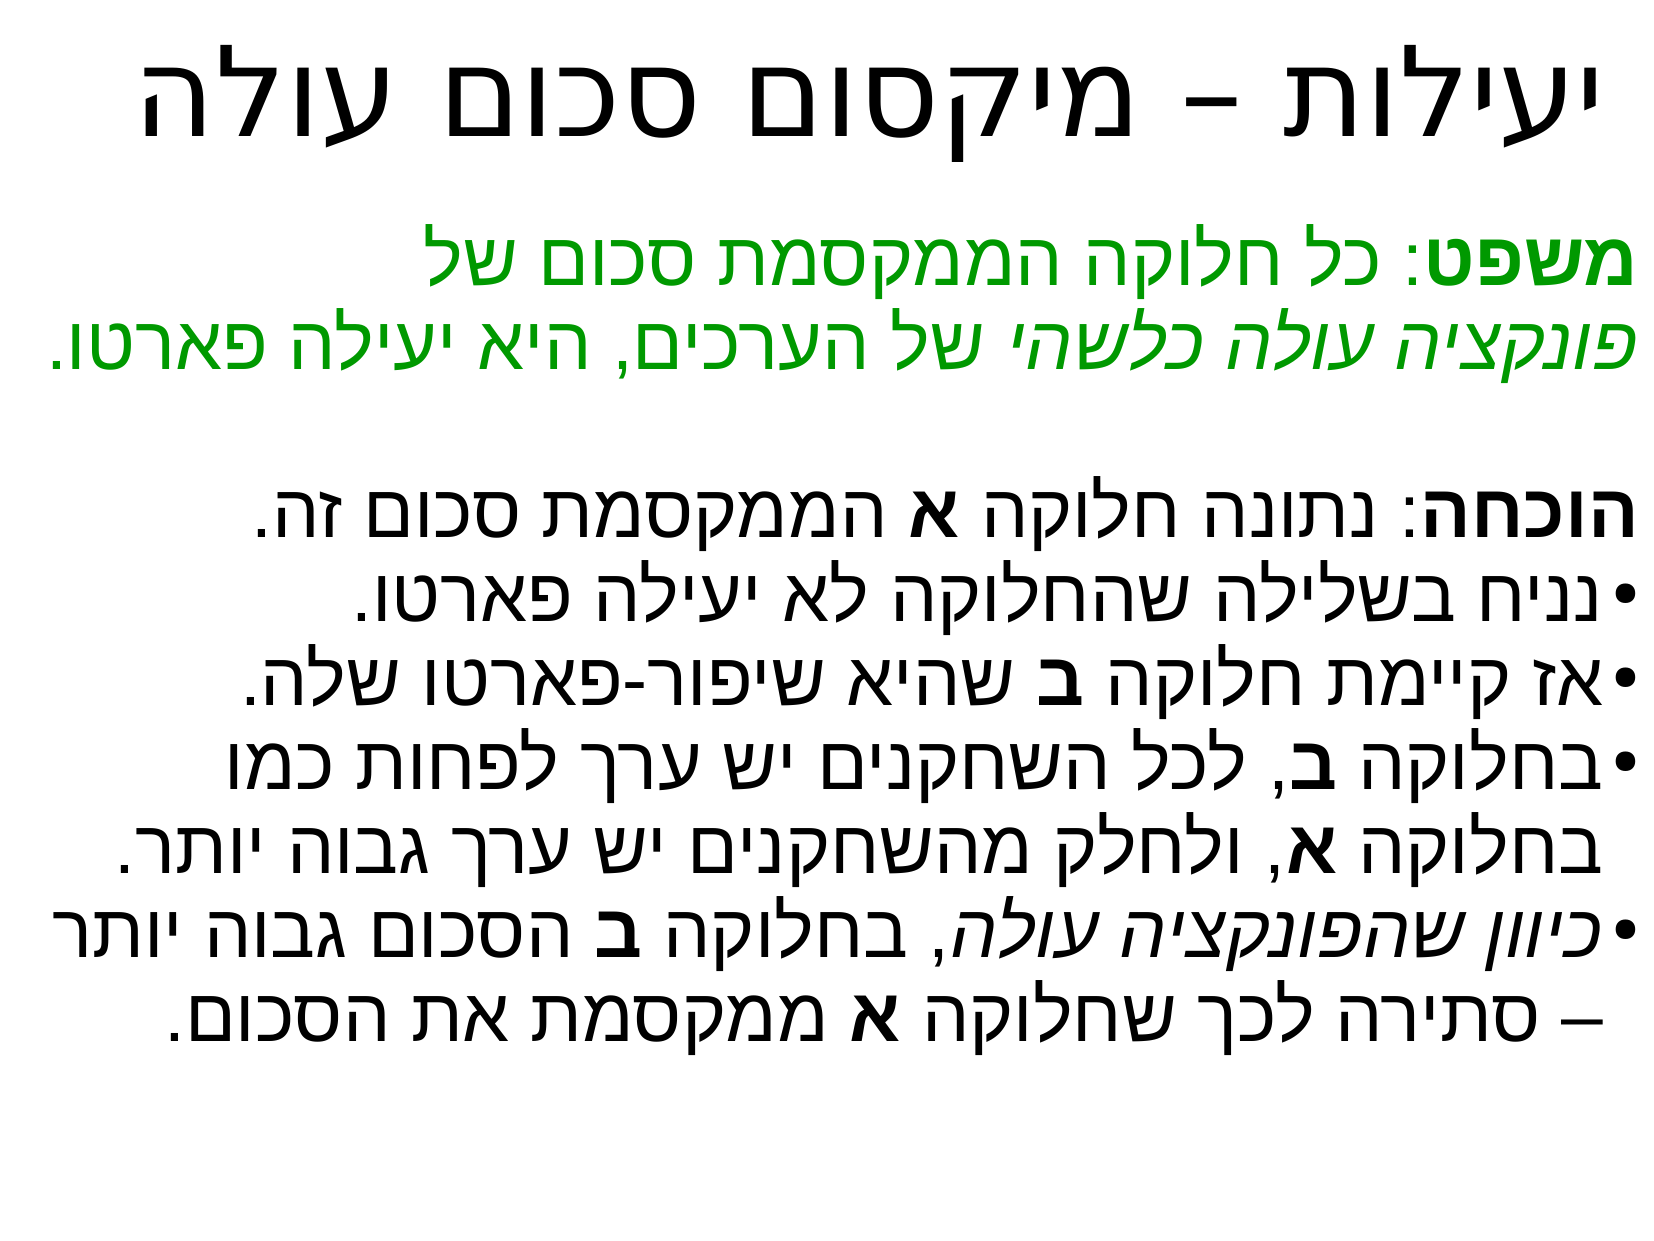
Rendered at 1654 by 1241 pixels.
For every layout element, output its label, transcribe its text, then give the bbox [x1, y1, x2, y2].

text_box משפט: כל חלוקה הממקסמת סכום של פונקציה עולה כלשהי של הערכים, היא יעילה פארטו. הוכחה: נתונה חלוקה א הממקסמת סכום זה. נניח בשלילה שהחלוקה לא יעילה פארטו. אז קיימת חלוקה ב שהיא שיפור-פארטו שלה. בחלוקה ב, לכל השחקנים יש ערך לפחות כמו בחלוקה א, ולחלק מהשחקנים יש ערך גבוה יותר. כיוון שהפונקציה עולה, בחלוקה ב הסכום גבוה יותר – סתירה לכך שחלוקה א ממקסמת את הסכום. [0, 210, 1654, 1065]
title יעילות – מיקסום סכום עולה [30, 7, 1654, 166]
